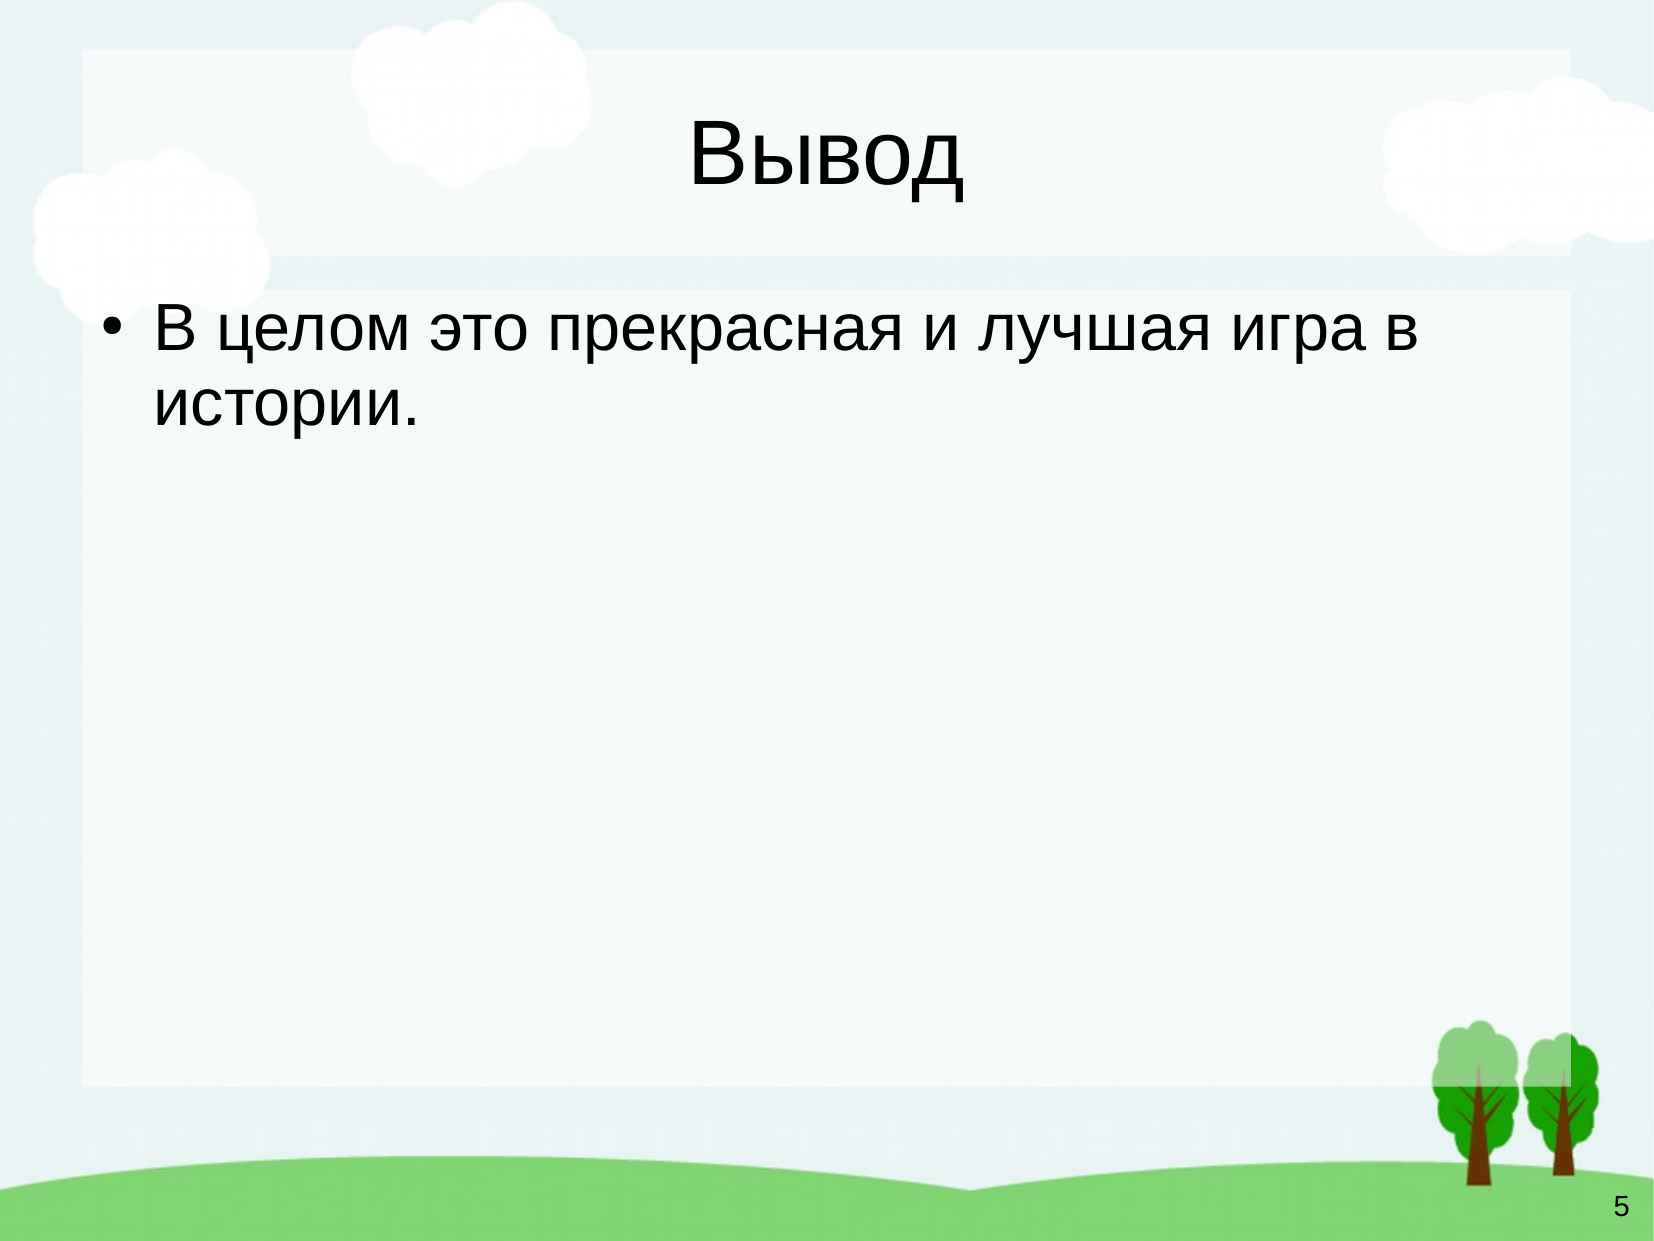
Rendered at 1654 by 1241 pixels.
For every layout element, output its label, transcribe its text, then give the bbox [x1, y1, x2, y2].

picture [0, 0, 1654, 1241]
title Вывод [82, 49, 1571, 257]
list В целом это прекрасная и лучшая игра в истории. [82, 290, 1571, 1087]
